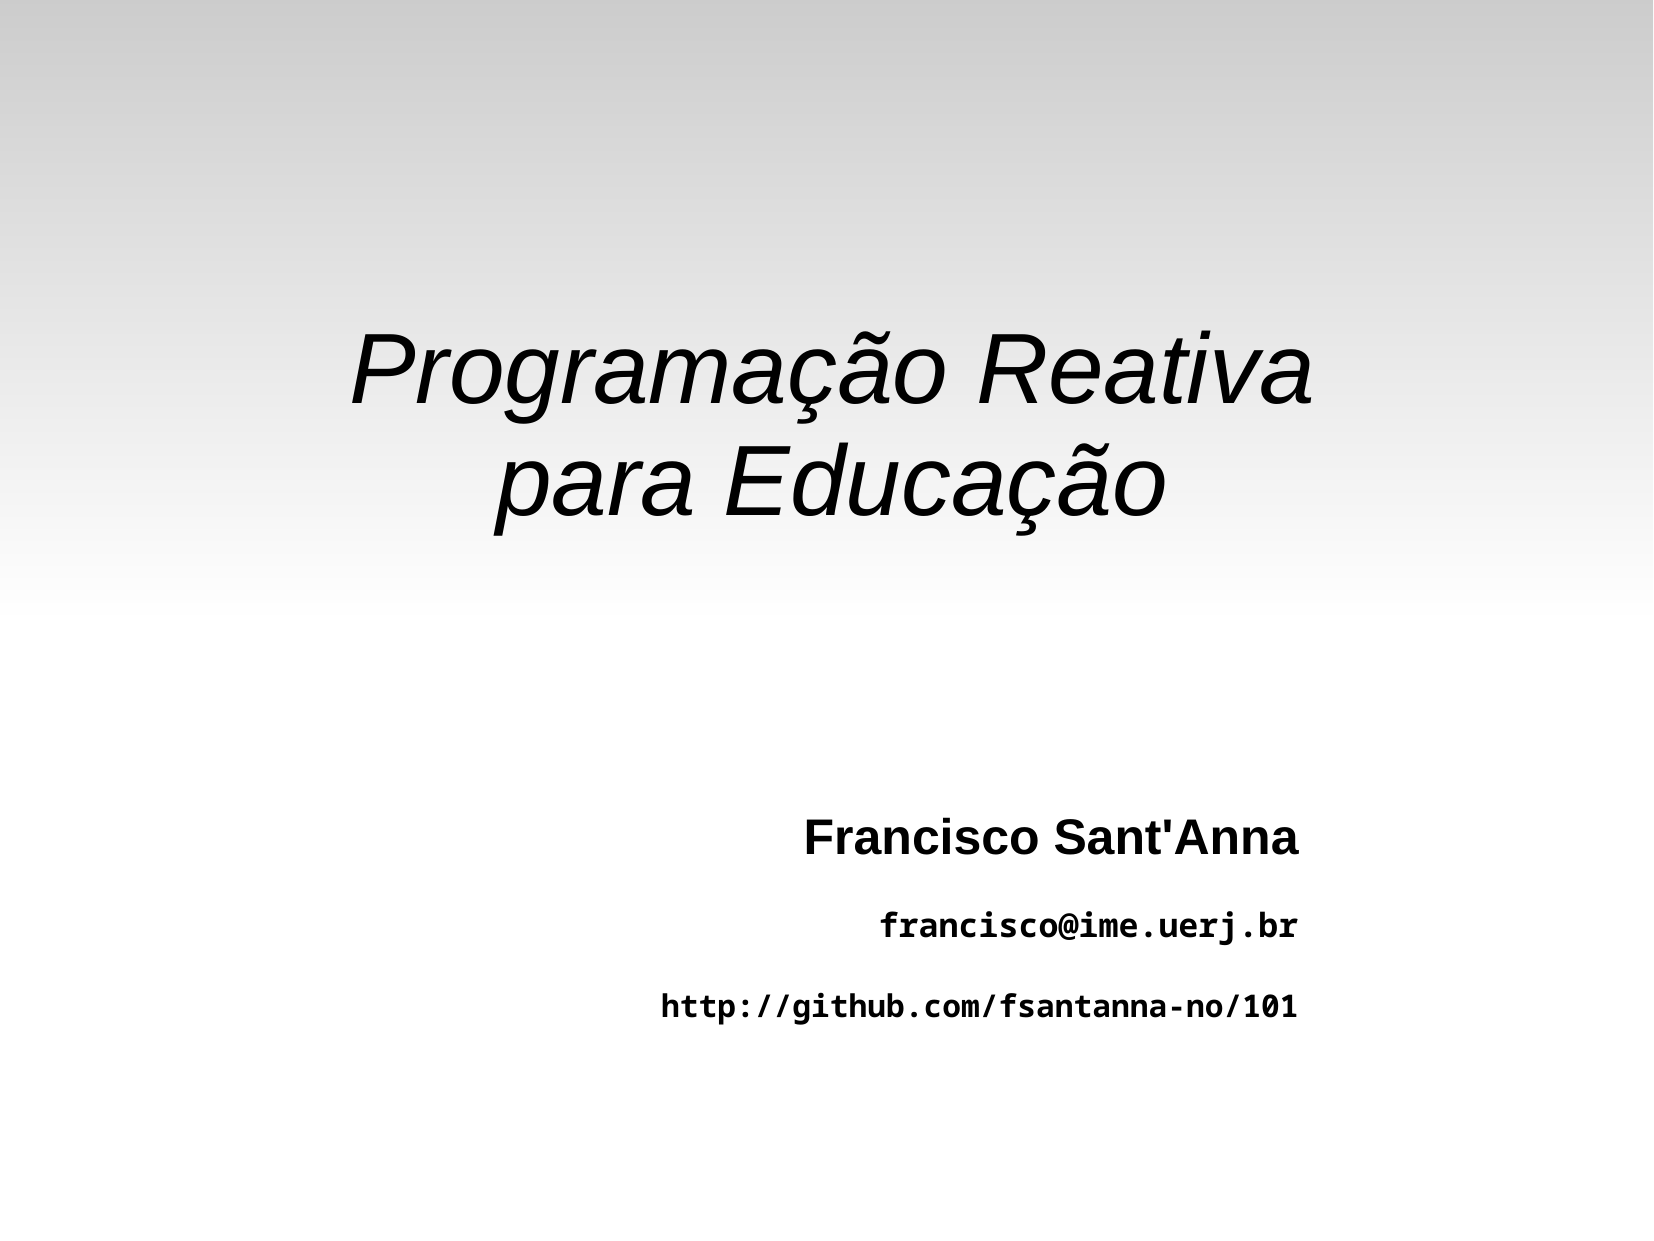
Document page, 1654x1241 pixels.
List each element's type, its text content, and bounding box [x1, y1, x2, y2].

subtitle Programação Reativa para Educação [88, 283, 1577, 567]
text_box Francisco Sant'Anna francisco@ime.uerj.br http://github.com/fsantanna-no/101 [646, 801, 1501, 1023]
